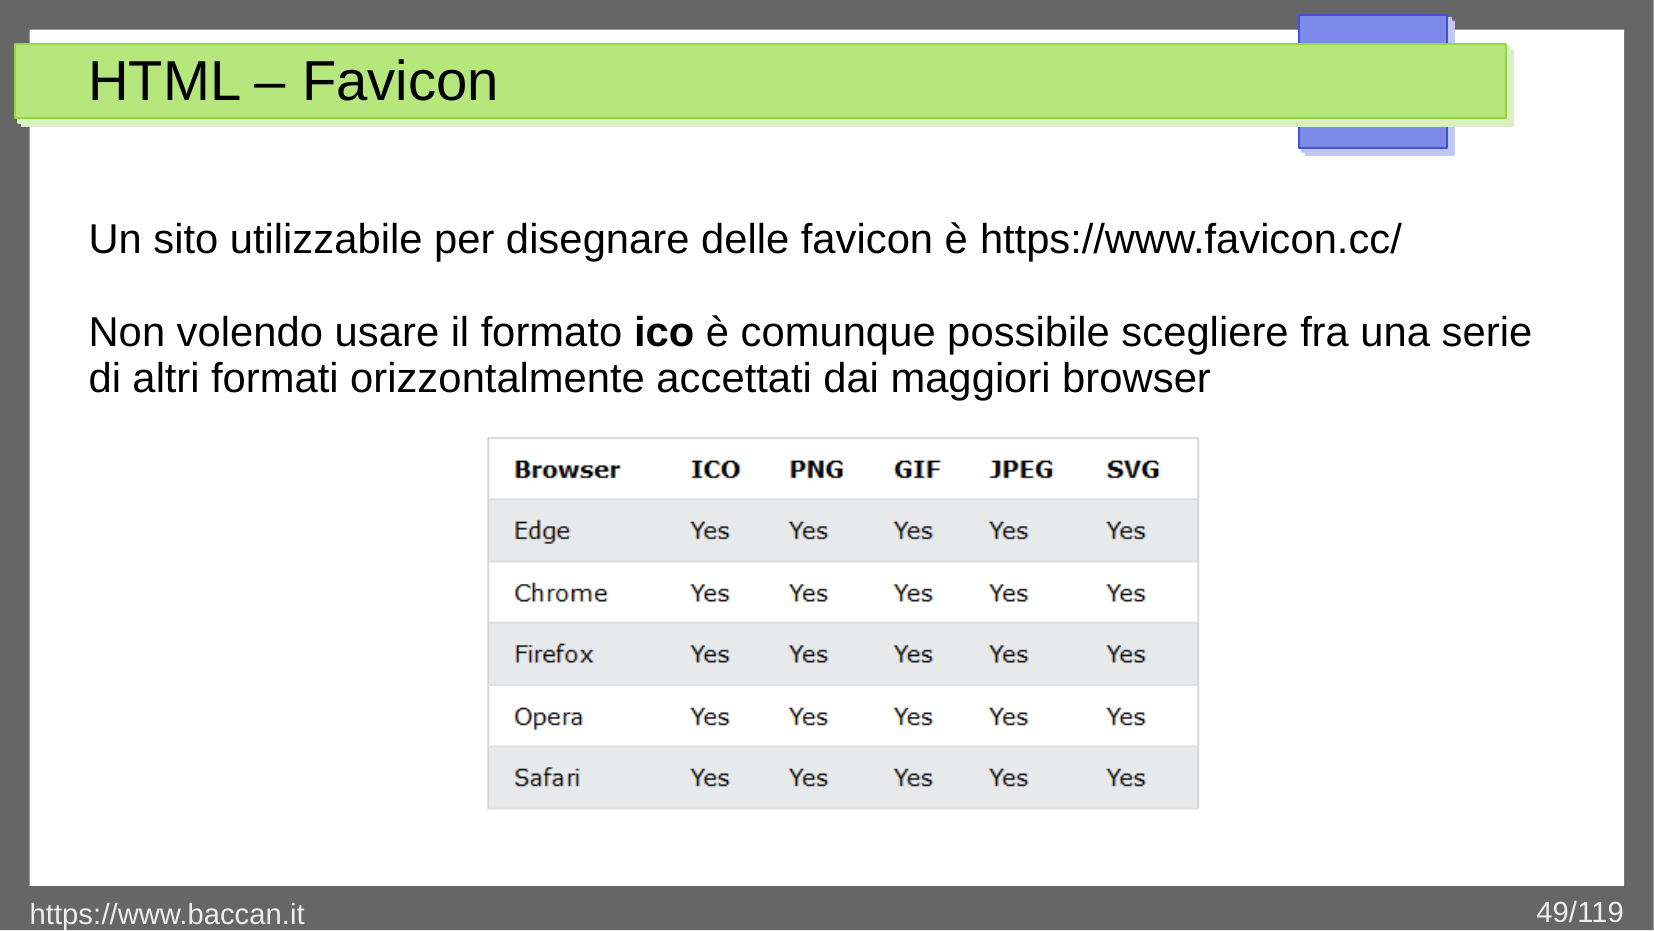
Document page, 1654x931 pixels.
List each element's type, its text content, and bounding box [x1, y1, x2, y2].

text_box Un sito utilizzabile per disegnare delle favicon è https://www.favicon.cc/ Non volendo usare il formato ico è comunque possibile scegliere fra una serie di altri formati orizzontalmente accettati dai maggiori browser [88, 169, 1565, 820]
title HTML – Favicon [88, 44, 1506, 119]
picture [472, 425, 1218, 827]
